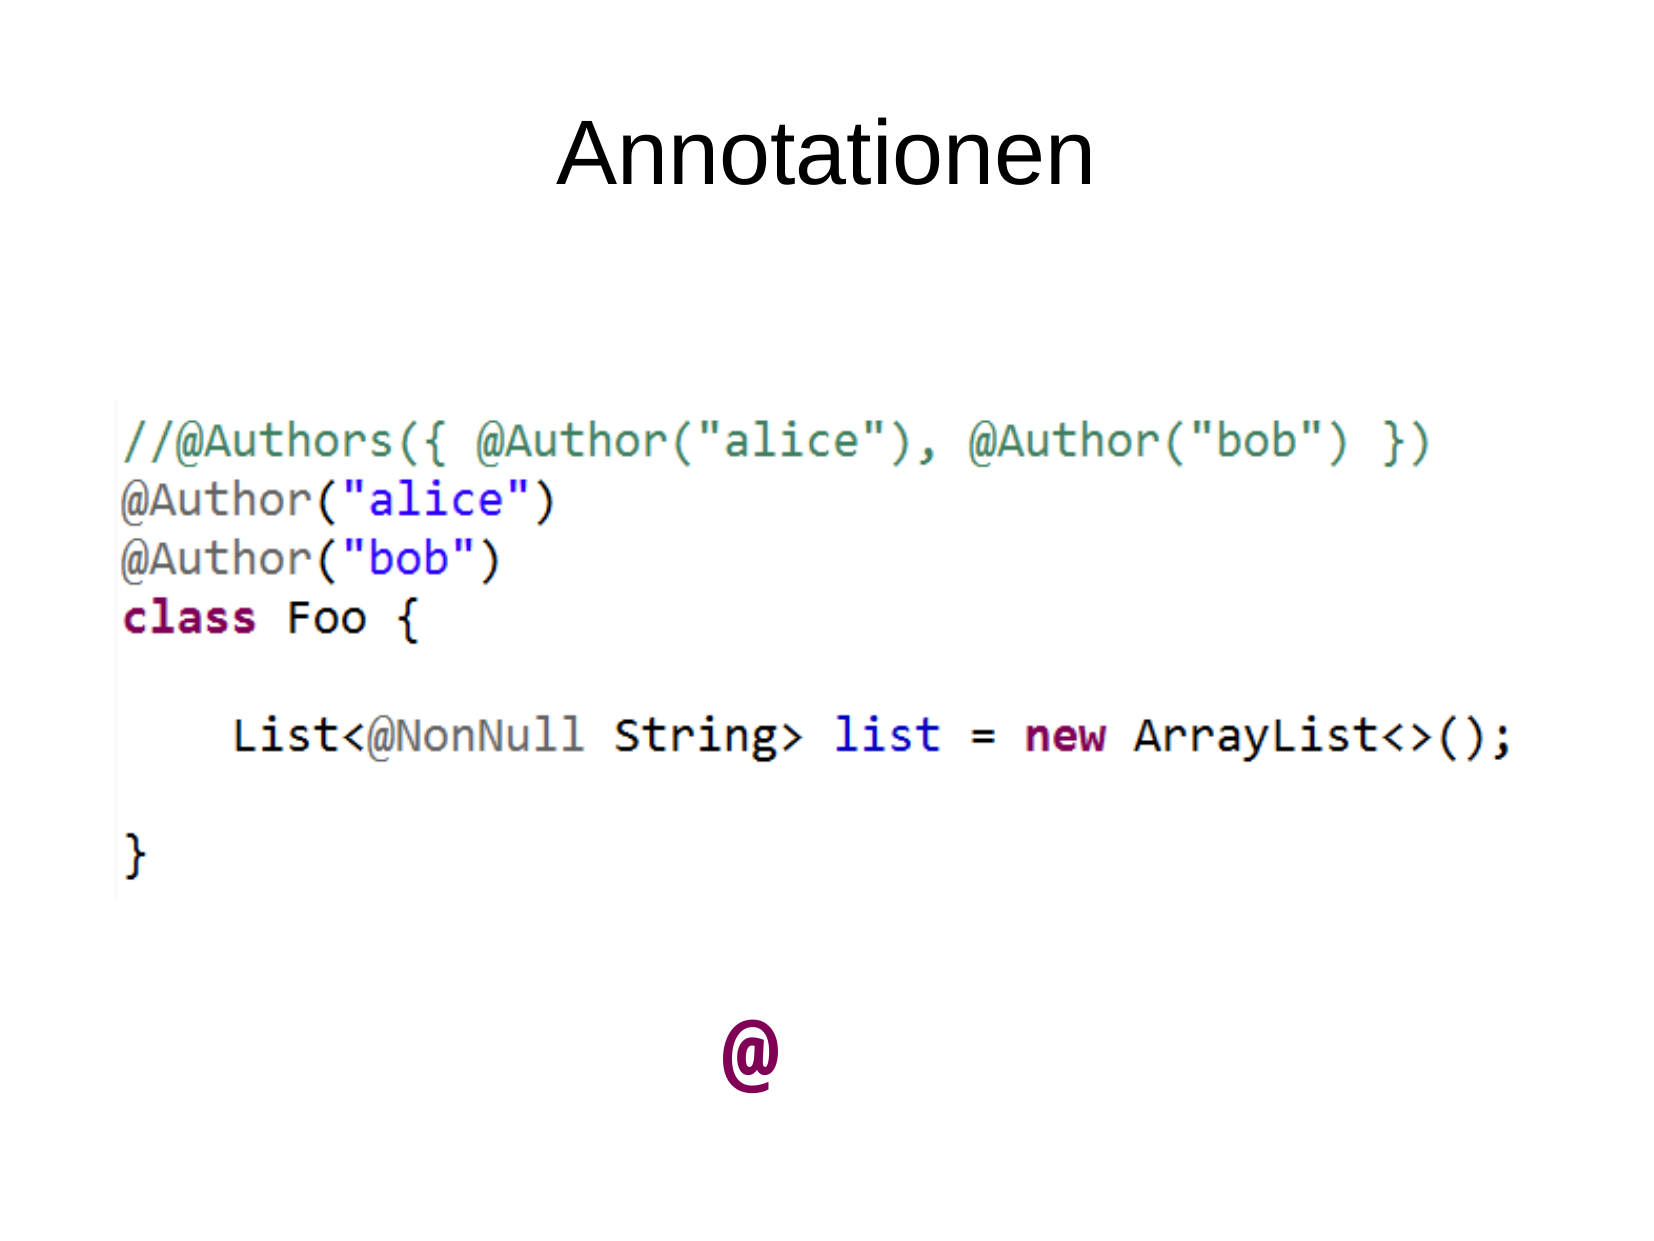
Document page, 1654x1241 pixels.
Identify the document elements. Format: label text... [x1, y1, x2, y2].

picture [82, 400, 1538, 899]
title Annotationen [82, 49, 1571, 257]
text_box @ [708, 980, 882, 1103]
